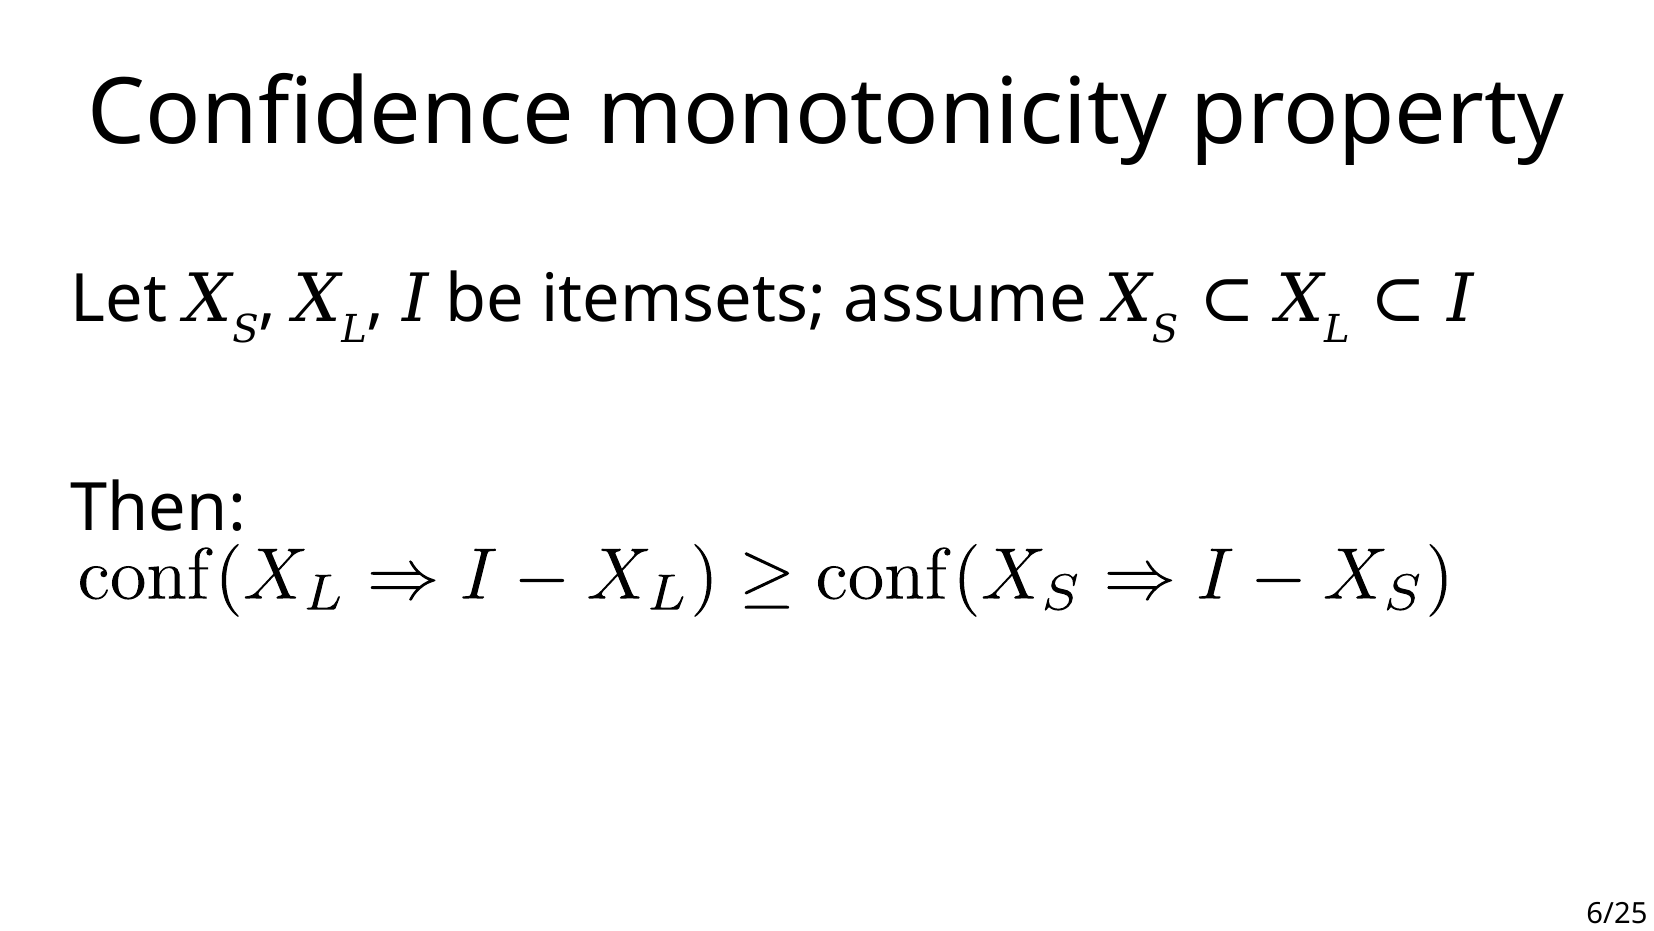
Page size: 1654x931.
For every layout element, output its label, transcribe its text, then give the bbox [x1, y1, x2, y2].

title Confidence monotonicity property [82, 19, 1571, 196]
list Let XS, XL, I be itemsets; assume XS ⊂ XL ⊂ I Then: [70, 249, 1559, 746]
text_box [77, 543, 1454, 617]
